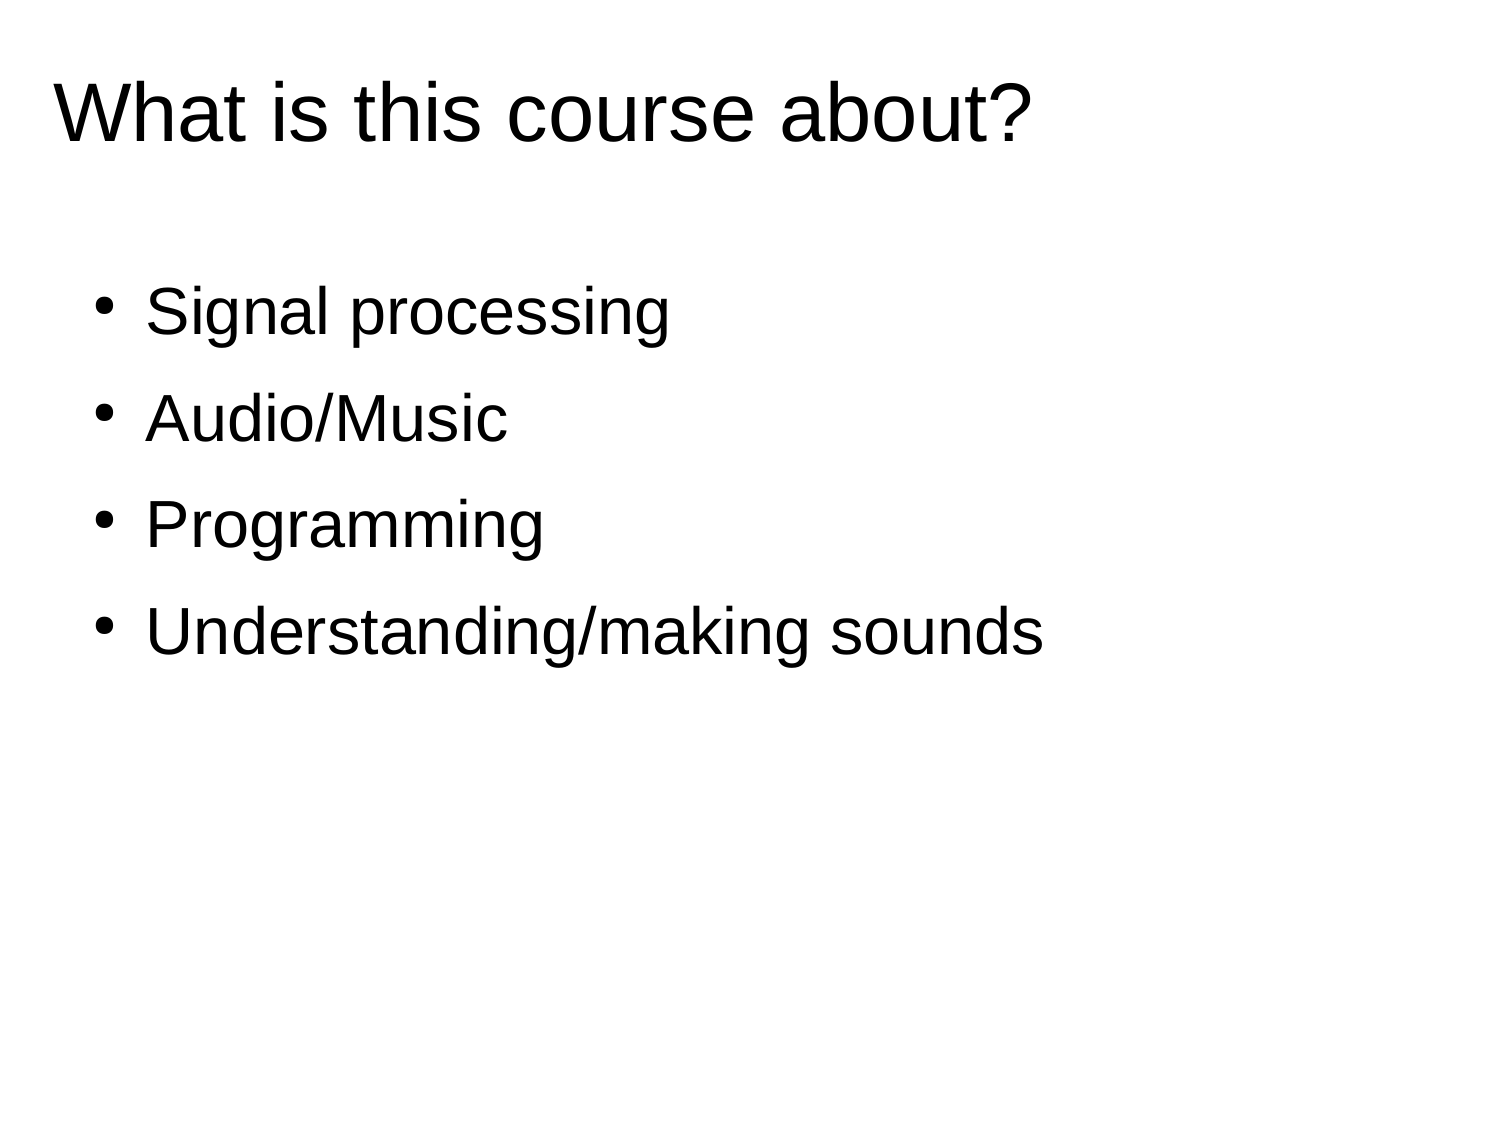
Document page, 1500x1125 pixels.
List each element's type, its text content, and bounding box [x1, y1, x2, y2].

title What is this course about? [53, 18, 1403, 207]
list Signal processing Audio/Music Programming Understanding/making sounds [75, 263, 1425, 1006]
